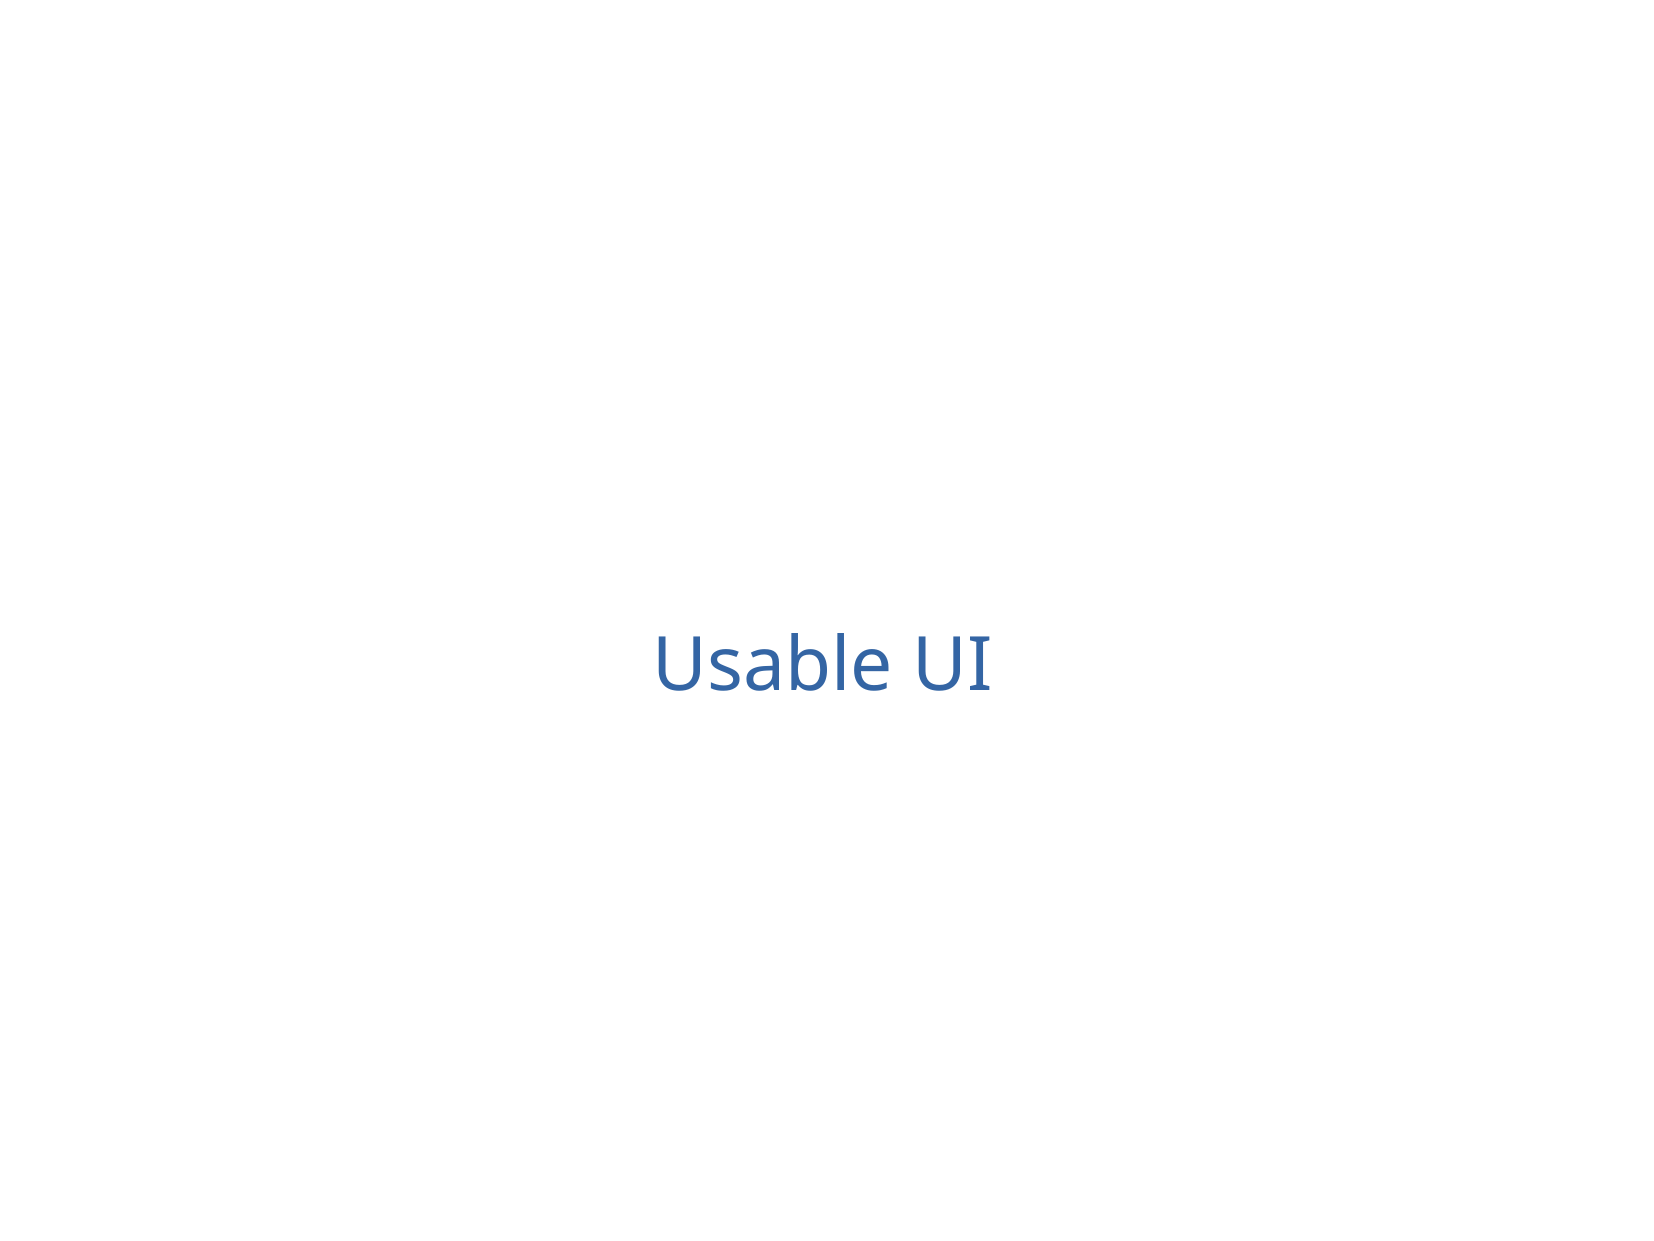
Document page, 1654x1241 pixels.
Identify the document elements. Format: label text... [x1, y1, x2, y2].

text_box Usable UI [638, 602, 1007, 706]
